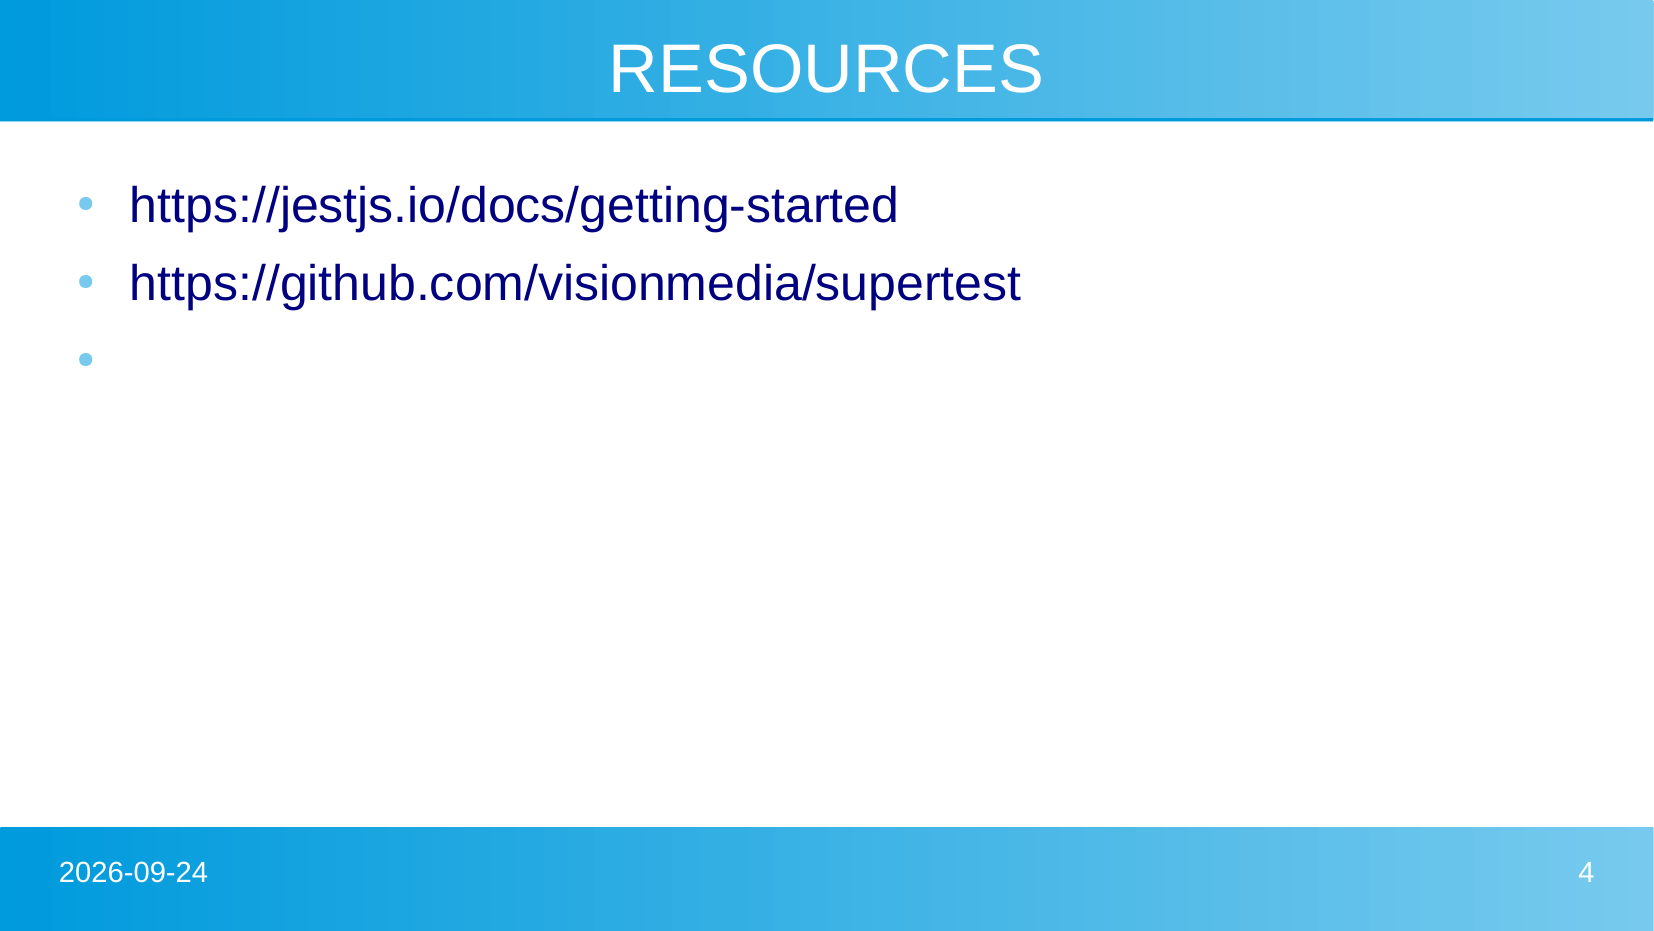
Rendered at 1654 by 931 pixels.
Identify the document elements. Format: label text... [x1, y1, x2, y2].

title RESOURCES [59, 29, 1595, 108]
list https://jestjs.io/docs/getting-started https://github.com/visionmedia/supertest [59, 177, 1595, 768]
